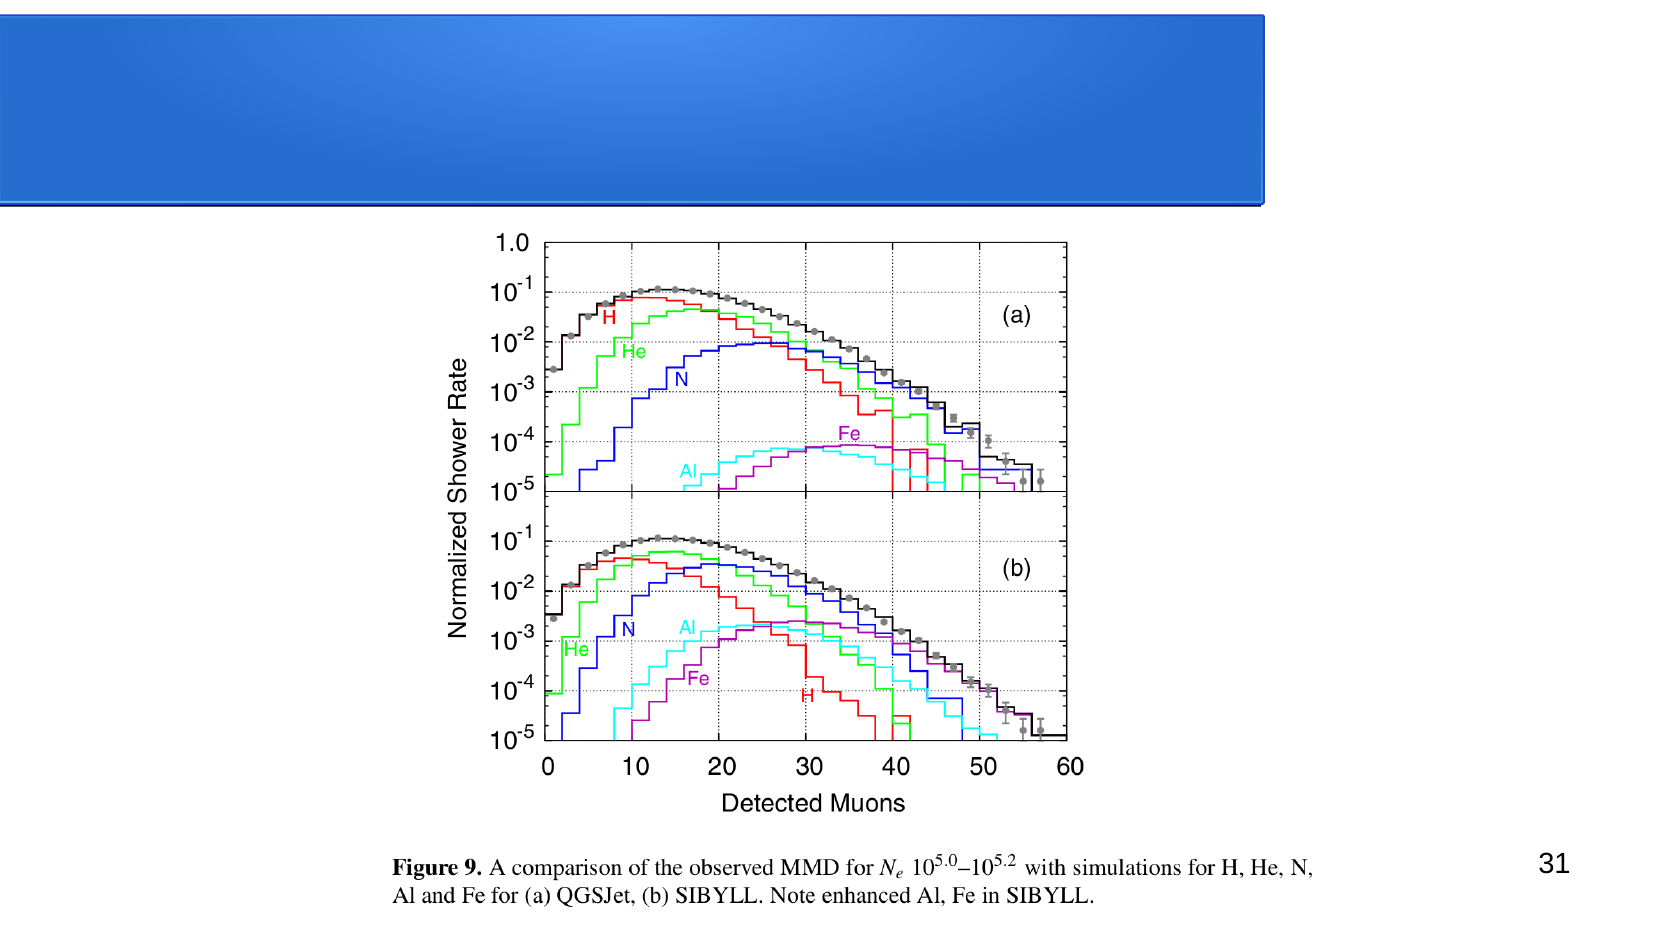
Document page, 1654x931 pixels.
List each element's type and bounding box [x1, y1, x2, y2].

picture [307, 224, 1323, 910]
